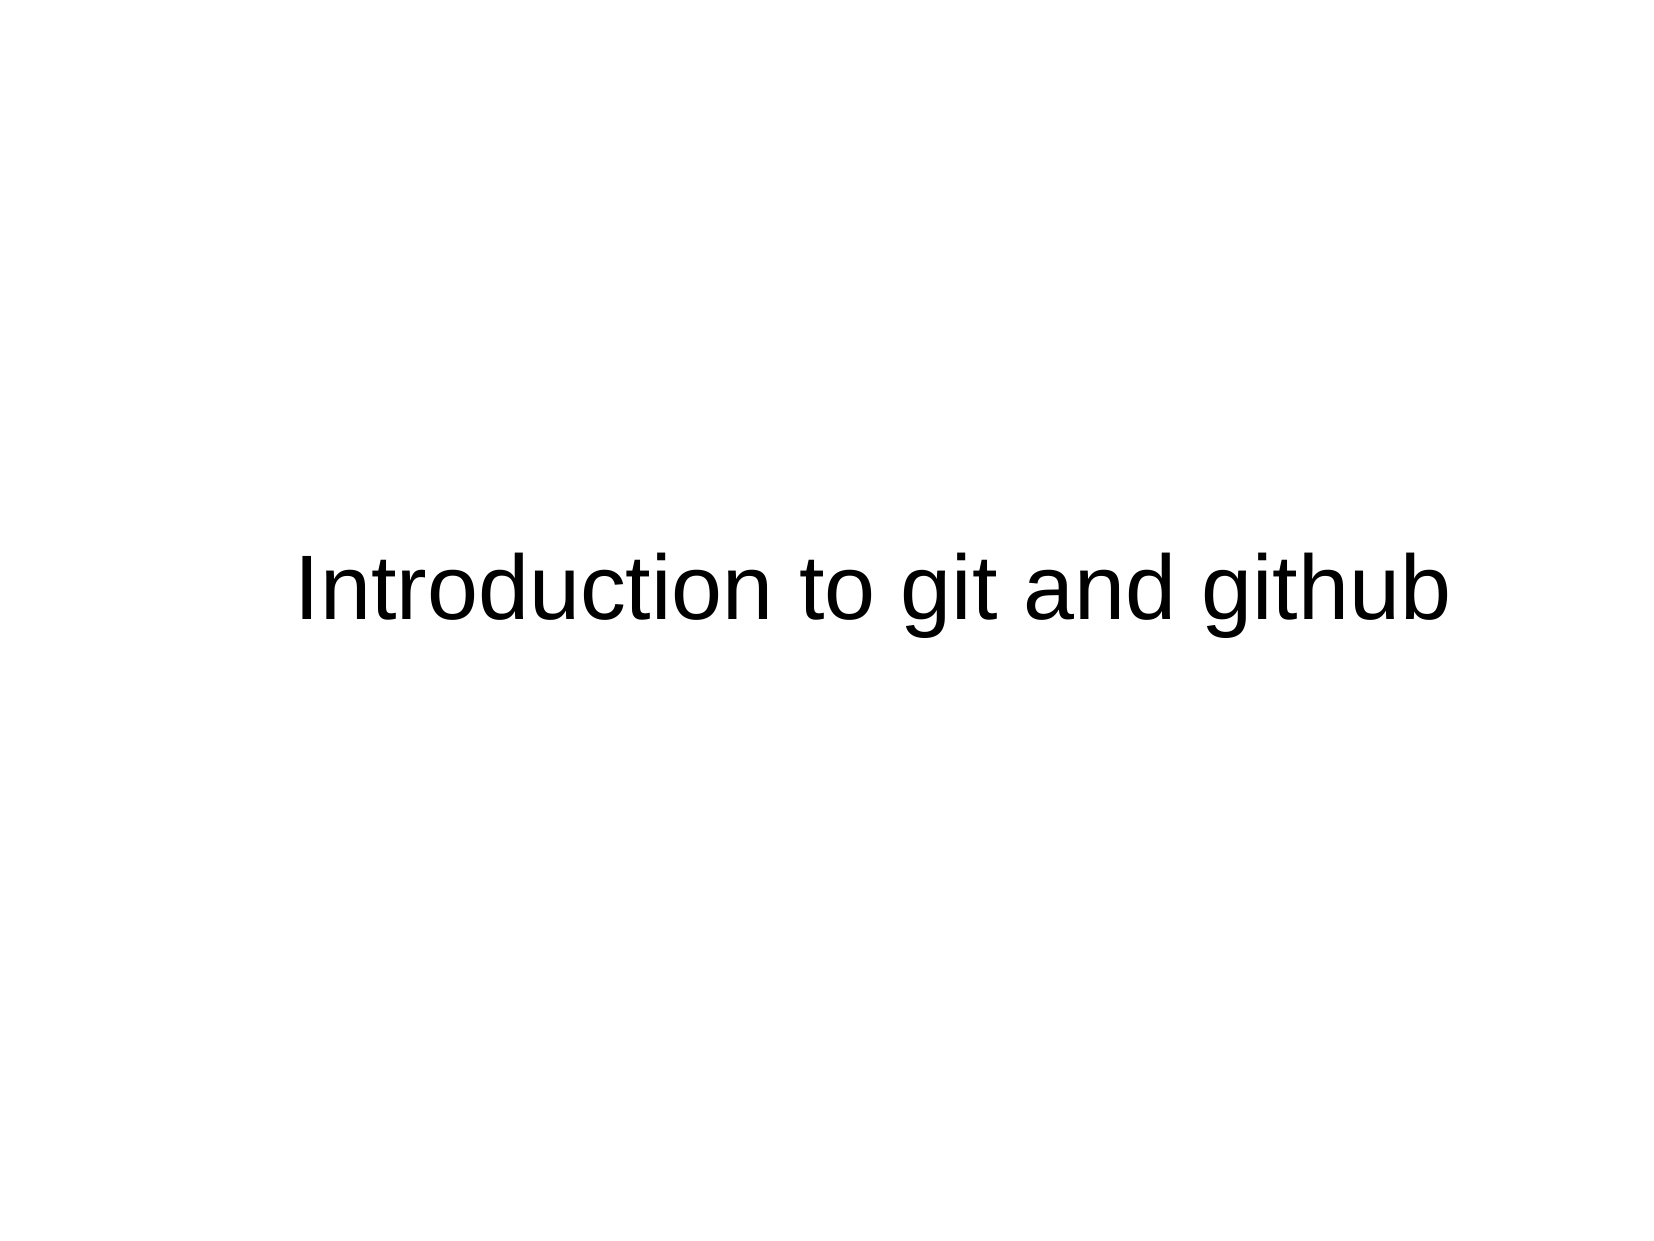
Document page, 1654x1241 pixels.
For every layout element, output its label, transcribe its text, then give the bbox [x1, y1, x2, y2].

title Introduction to git and github [129, 484, 1619, 692]
